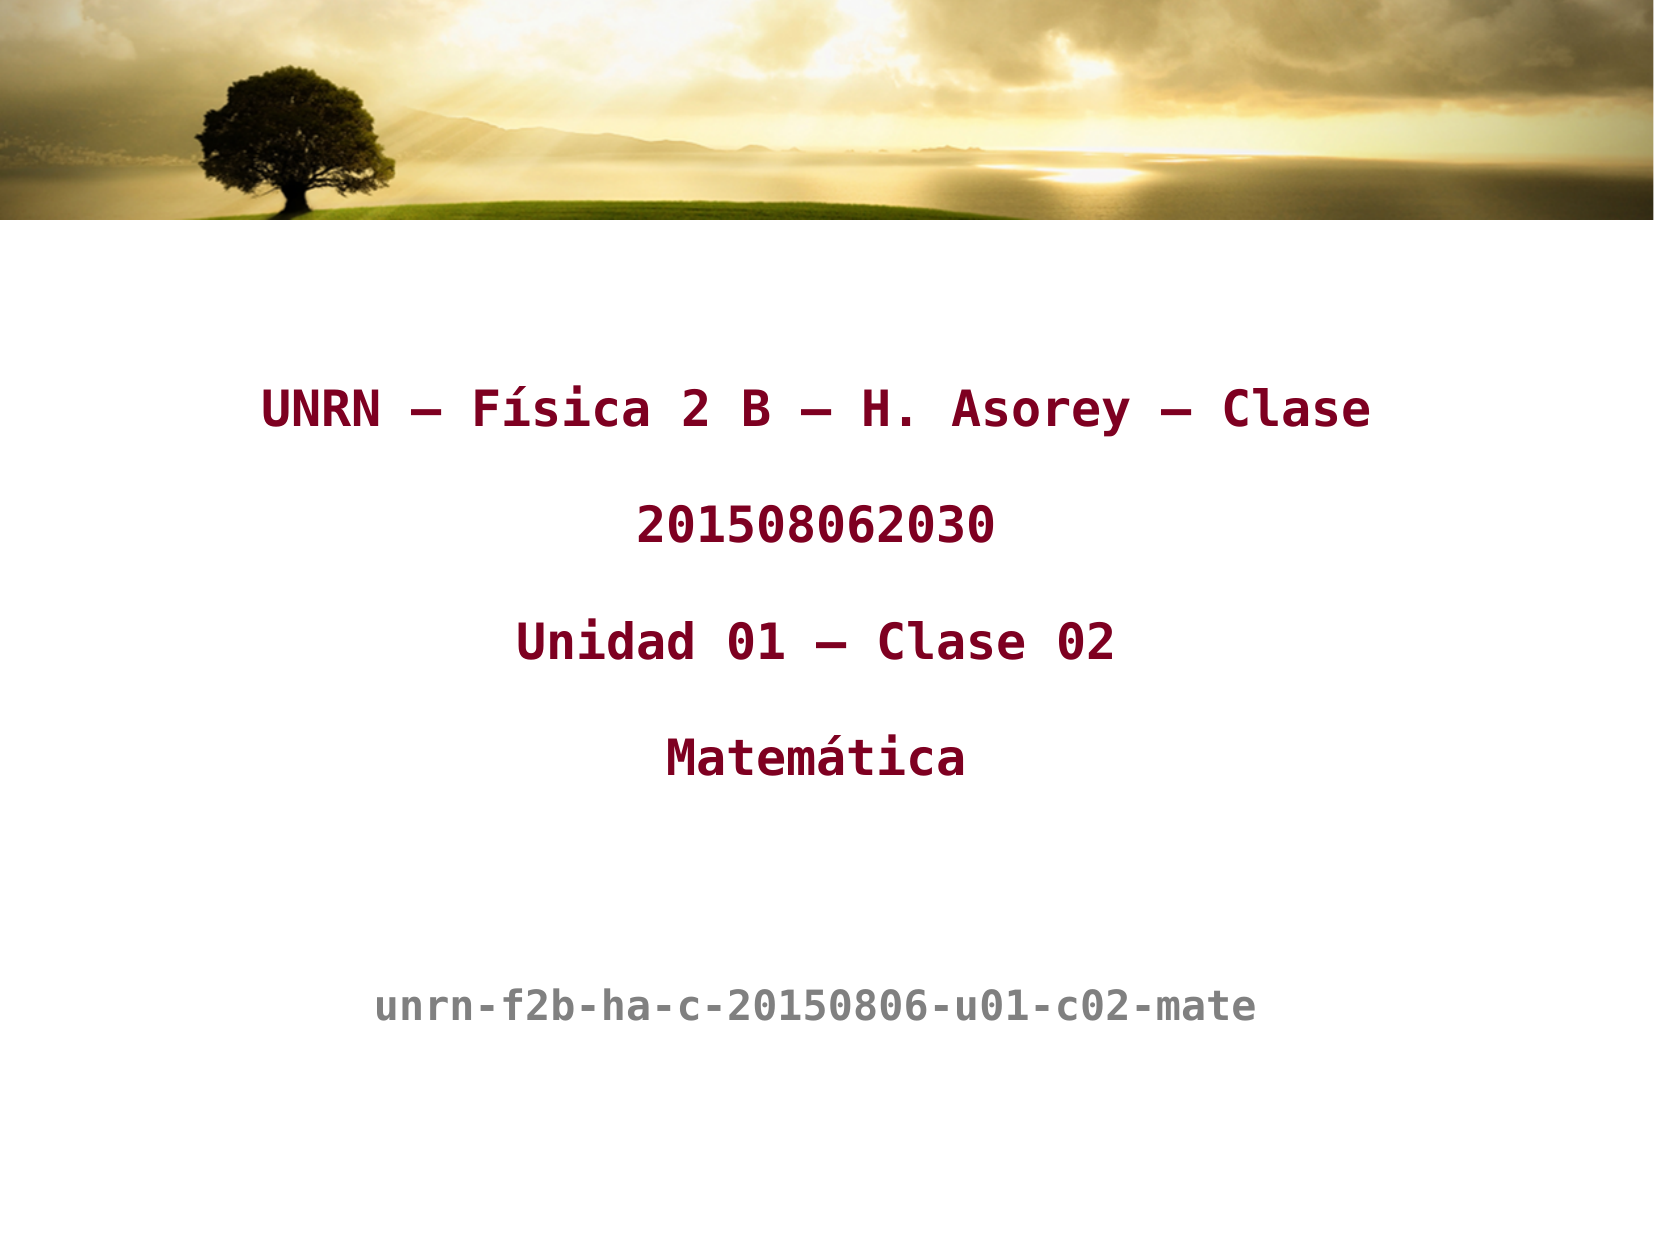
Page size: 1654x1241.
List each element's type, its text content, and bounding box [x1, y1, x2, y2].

picture [0, 0, 1654, 220]
subtitle UNRN – Física 2 B – H. Asorey – Clase 201508062030 Unidad 01 – Clase 02 Matemática unrn-f2b-ha-c-20150806-u01-c02-mate [71, 255, 1561, 1156]
